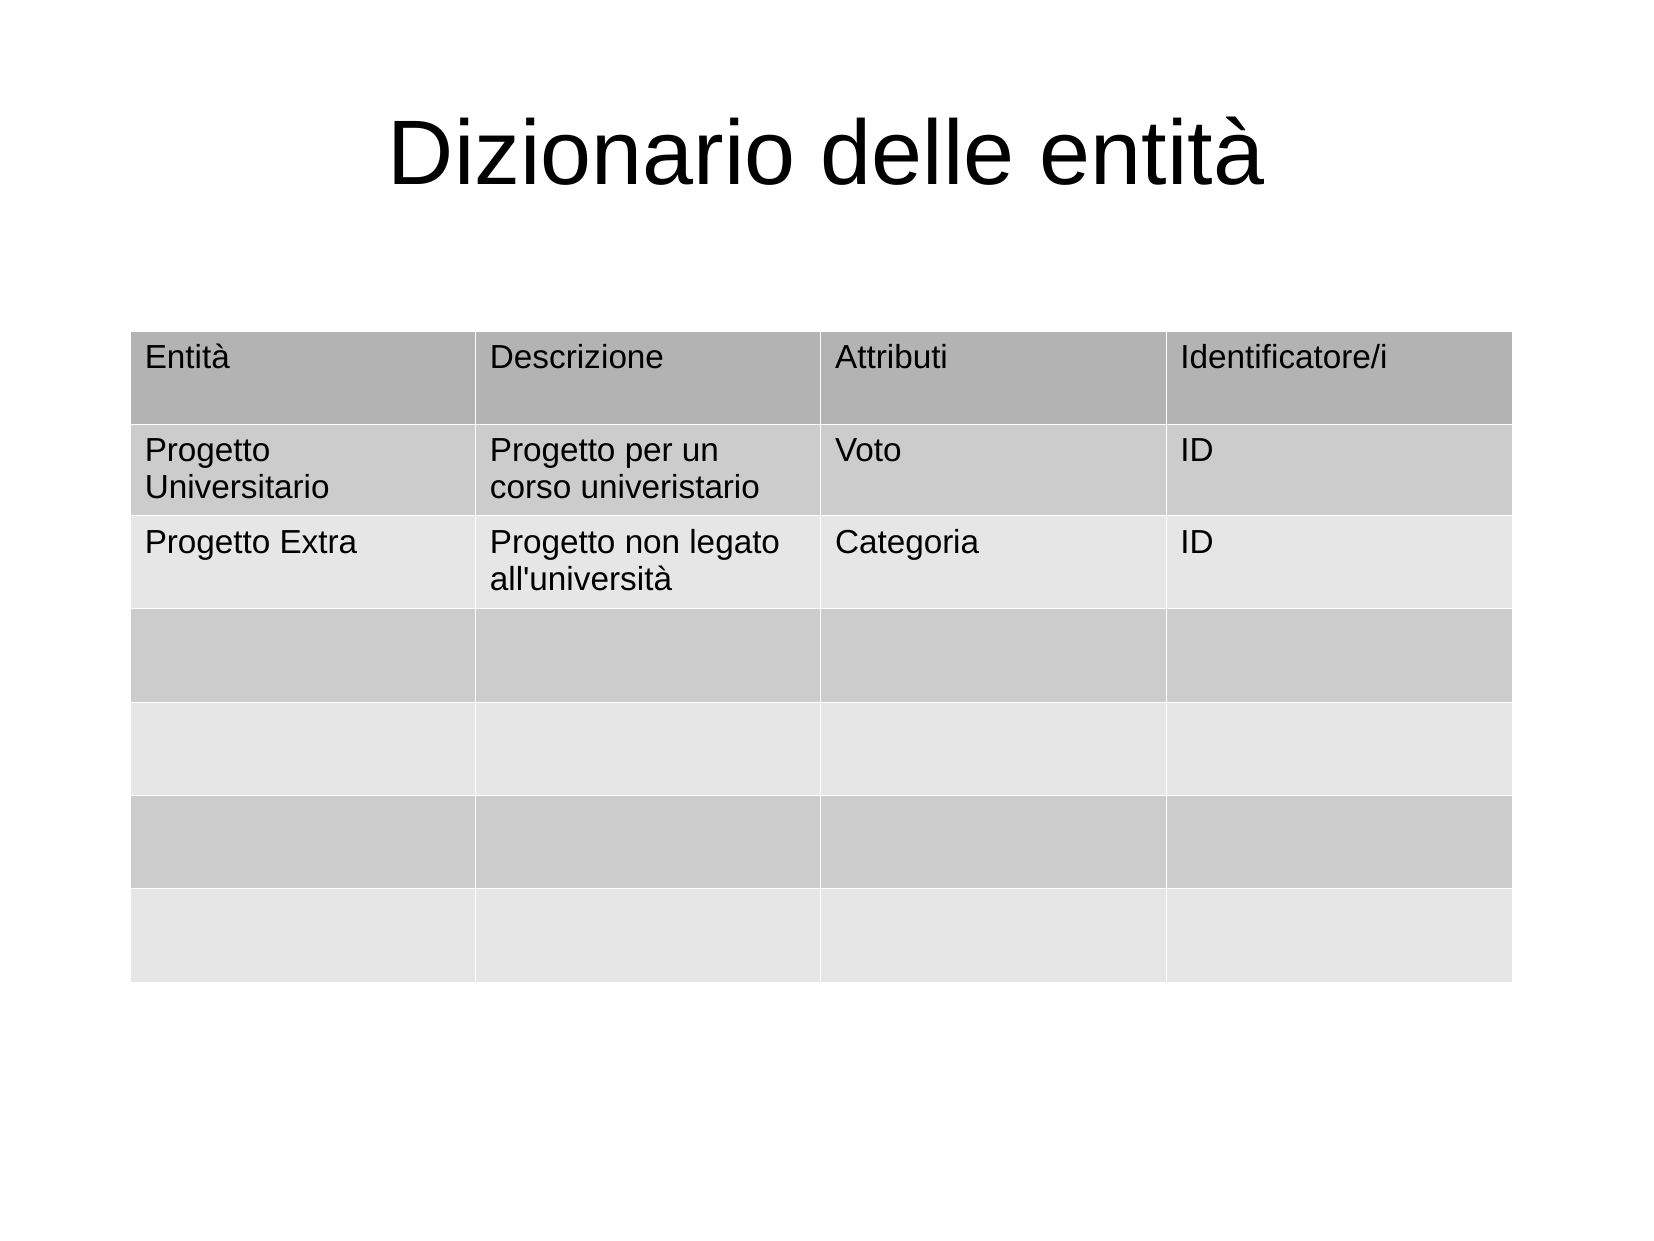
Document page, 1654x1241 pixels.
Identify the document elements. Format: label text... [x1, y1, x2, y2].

table_cell [1167, 703, 1512, 795]
table_cell [1167, 796, 1512, 888]
table_cell [476, 889, 820, 982]
table_cell [476, 703, 820, 795]
table_cell [821, 796, 1166, 888]
table_cell Progetto Extra [131, 516, 475, 608]
table_cell [1167, 889, 1512, 982]
table_cell [821, 609, 1166, 702]
table_cell [821, 889, 1166, 982]
table_cell Progetto Universitario [131, 425, 475, 515]
title Dizionario delle entità [82, 49, 1571, 257]
table_header Attributi [821, 332, 1166, 424]
table_header Entità [131, 332, 475, 424]
table_cell [476, 609, 820, 702]
table_cell Progetto non legato all'università [476, 516, 820, 608]
table_cell ID [1167, 516, 1512, 608]
table_cell [131, 796, 475, 888]
table_cell ID [1167, 425, 1512, 515]
table_cell [1167, 609, 1512, 702]
table_header Identificatore/i [1167, 332, 1512, 424]
table_cell [476, 796, 820, 888]
table_cell [131, 889, 475, 982]
table_cell Categoria [821, 516, 1166, 608]
table_cell [821, 703, 1166, 795]
table_header Descrizione [476, 332, 820, 424]
table_cell Progetto per un corso univeristario [476, 425, 820, 515]
table_cell [131, 703, 475, 795]
table_cell [131, 609, 475, 702]
table_cell Voto [821, 425, 1166, 515]
